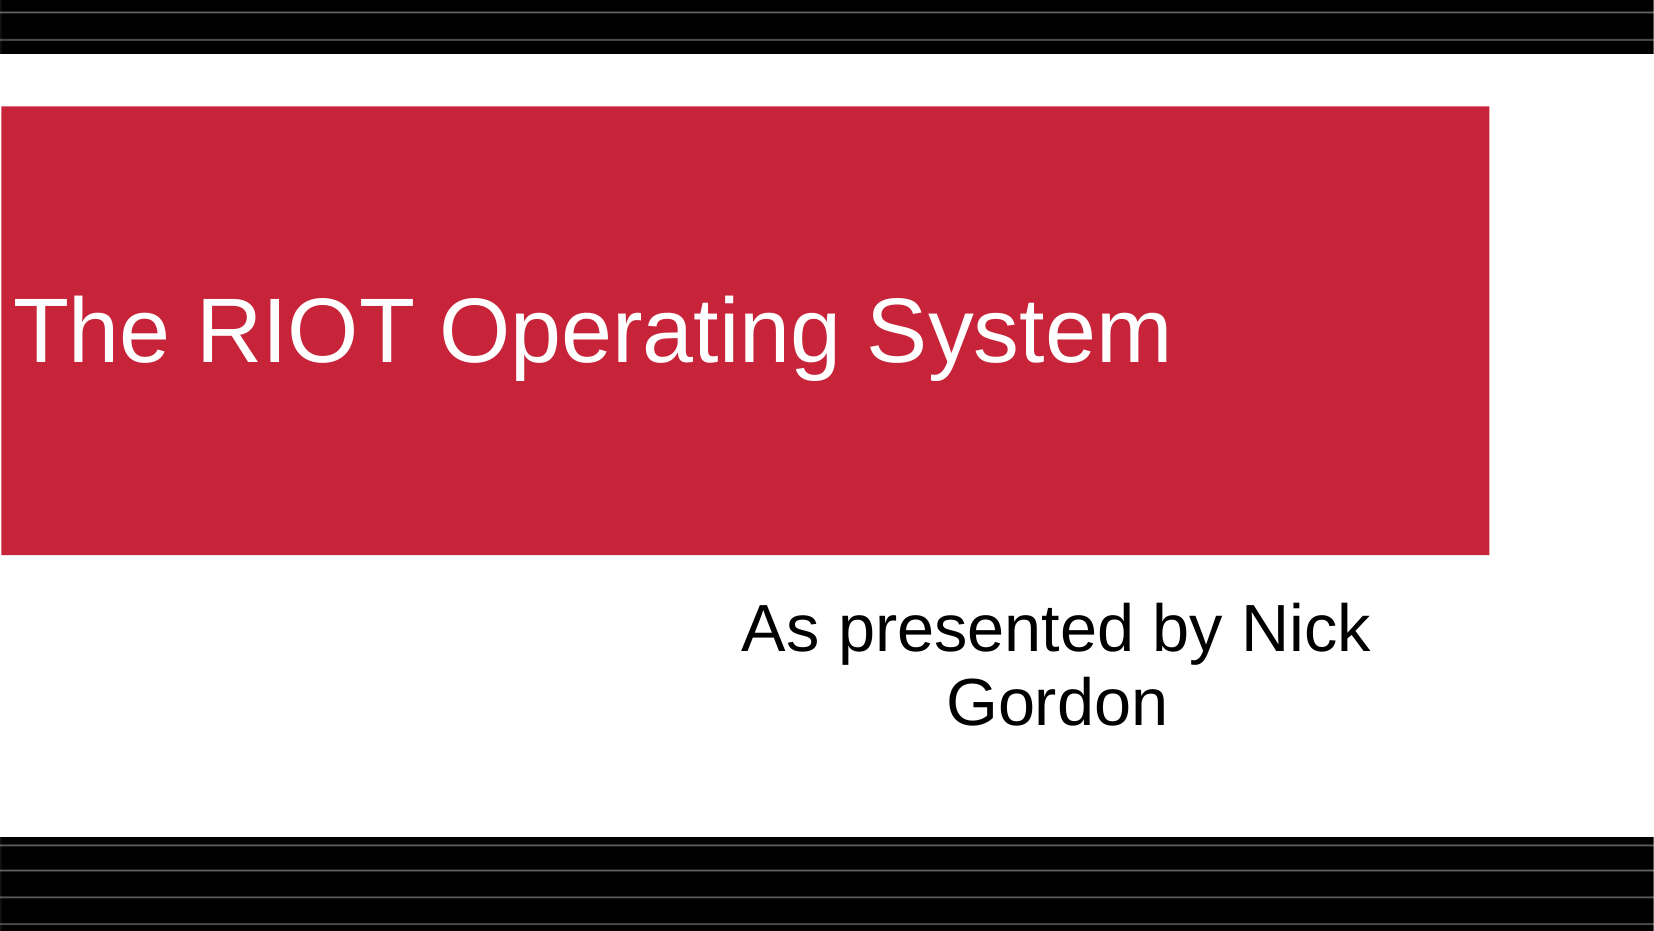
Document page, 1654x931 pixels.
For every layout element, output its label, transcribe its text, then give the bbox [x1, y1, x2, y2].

subtitle As presented by Nick Gordon [625, 590, 1489, 804]
title The RIOT Operating System [1, 106, 1490, 556]
picture [0, 837, 1654, 931]
picture [0, 0, 1654, 54]
